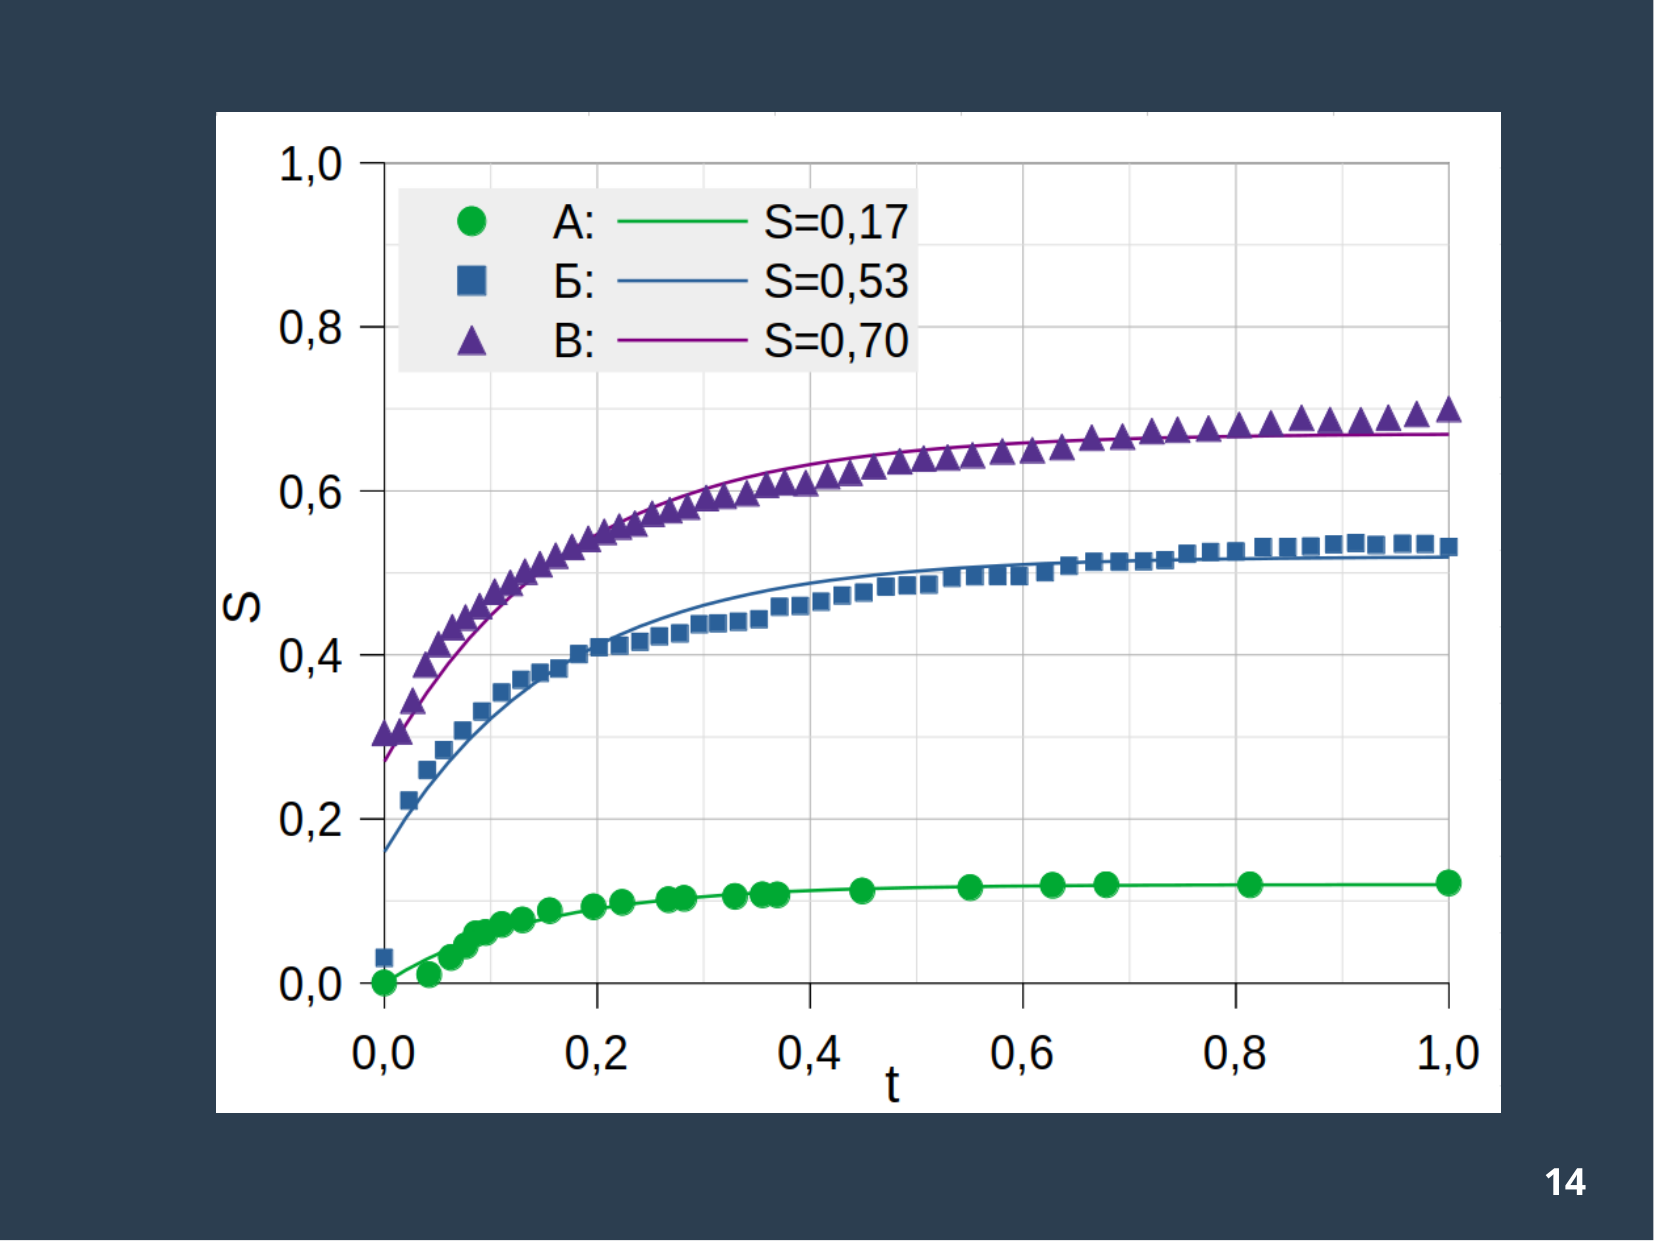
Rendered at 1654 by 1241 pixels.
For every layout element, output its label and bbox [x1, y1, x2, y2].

picture [216, 112, 1501, 1114]
